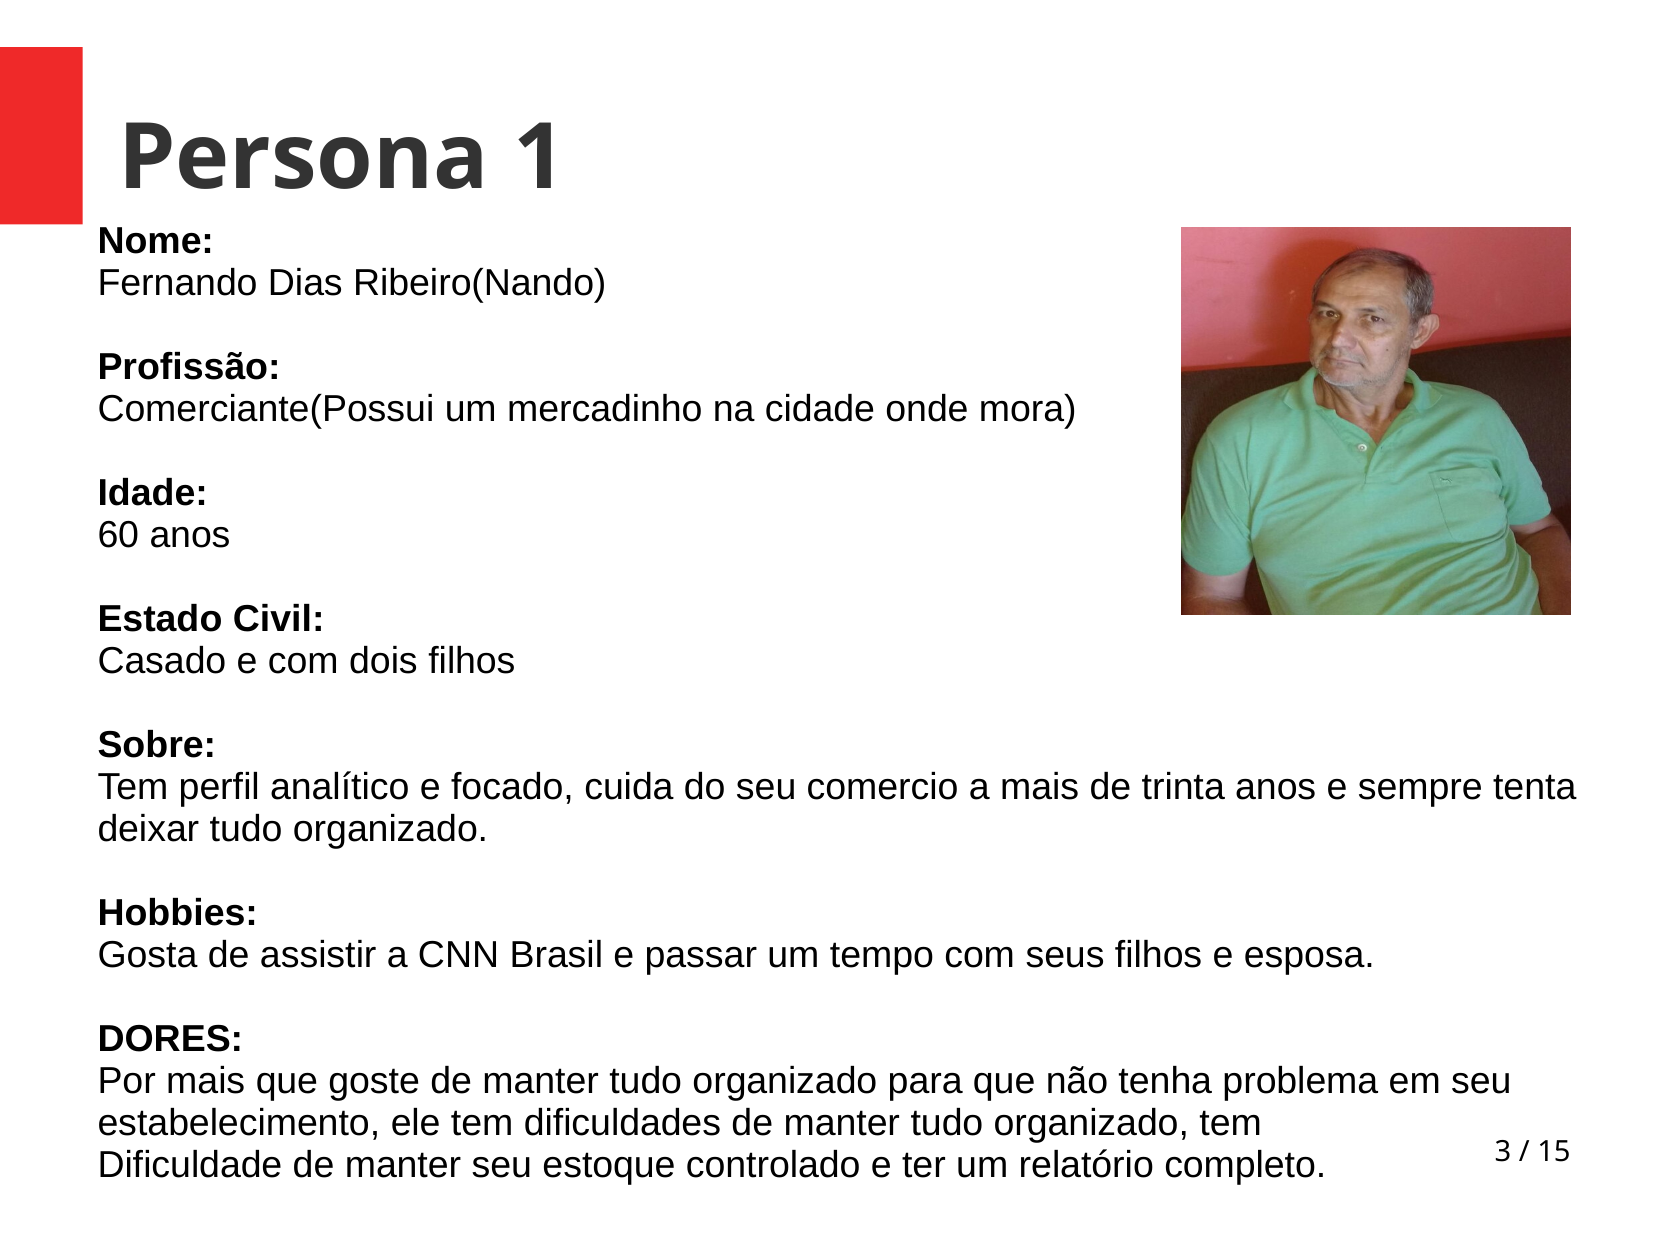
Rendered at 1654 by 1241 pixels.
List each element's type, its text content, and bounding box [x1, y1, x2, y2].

text_box Nome: Fernando Dias Ribeiro(Nando) Profissão: Comerciante(Possui um mercadinho na cidade onde mora) Idade: 60 anos Estado Civil: Casado e com dois filhos Sobre: Tem perfil analítico e focado, cuida do seu comercio a mais de trinta anos e sempre tenta deixar tudo organizado. Hobbies: Gosta de assistir a CNN Brasil e passar um tempo com seus filhos e esposa. DORES: Por mais que goste de manter tudo organizado para que não tenha problema em seu estabelecimento, ele tem dificuldades de manter tudo organizado, tem Dificuldade de manter seu estoque controlado e ter um relatório completo. [82, 212, 1642, 1241]
picture [1181, 227, 1571, 615]
title Persona 1 [118, 49, 1571, 212]
